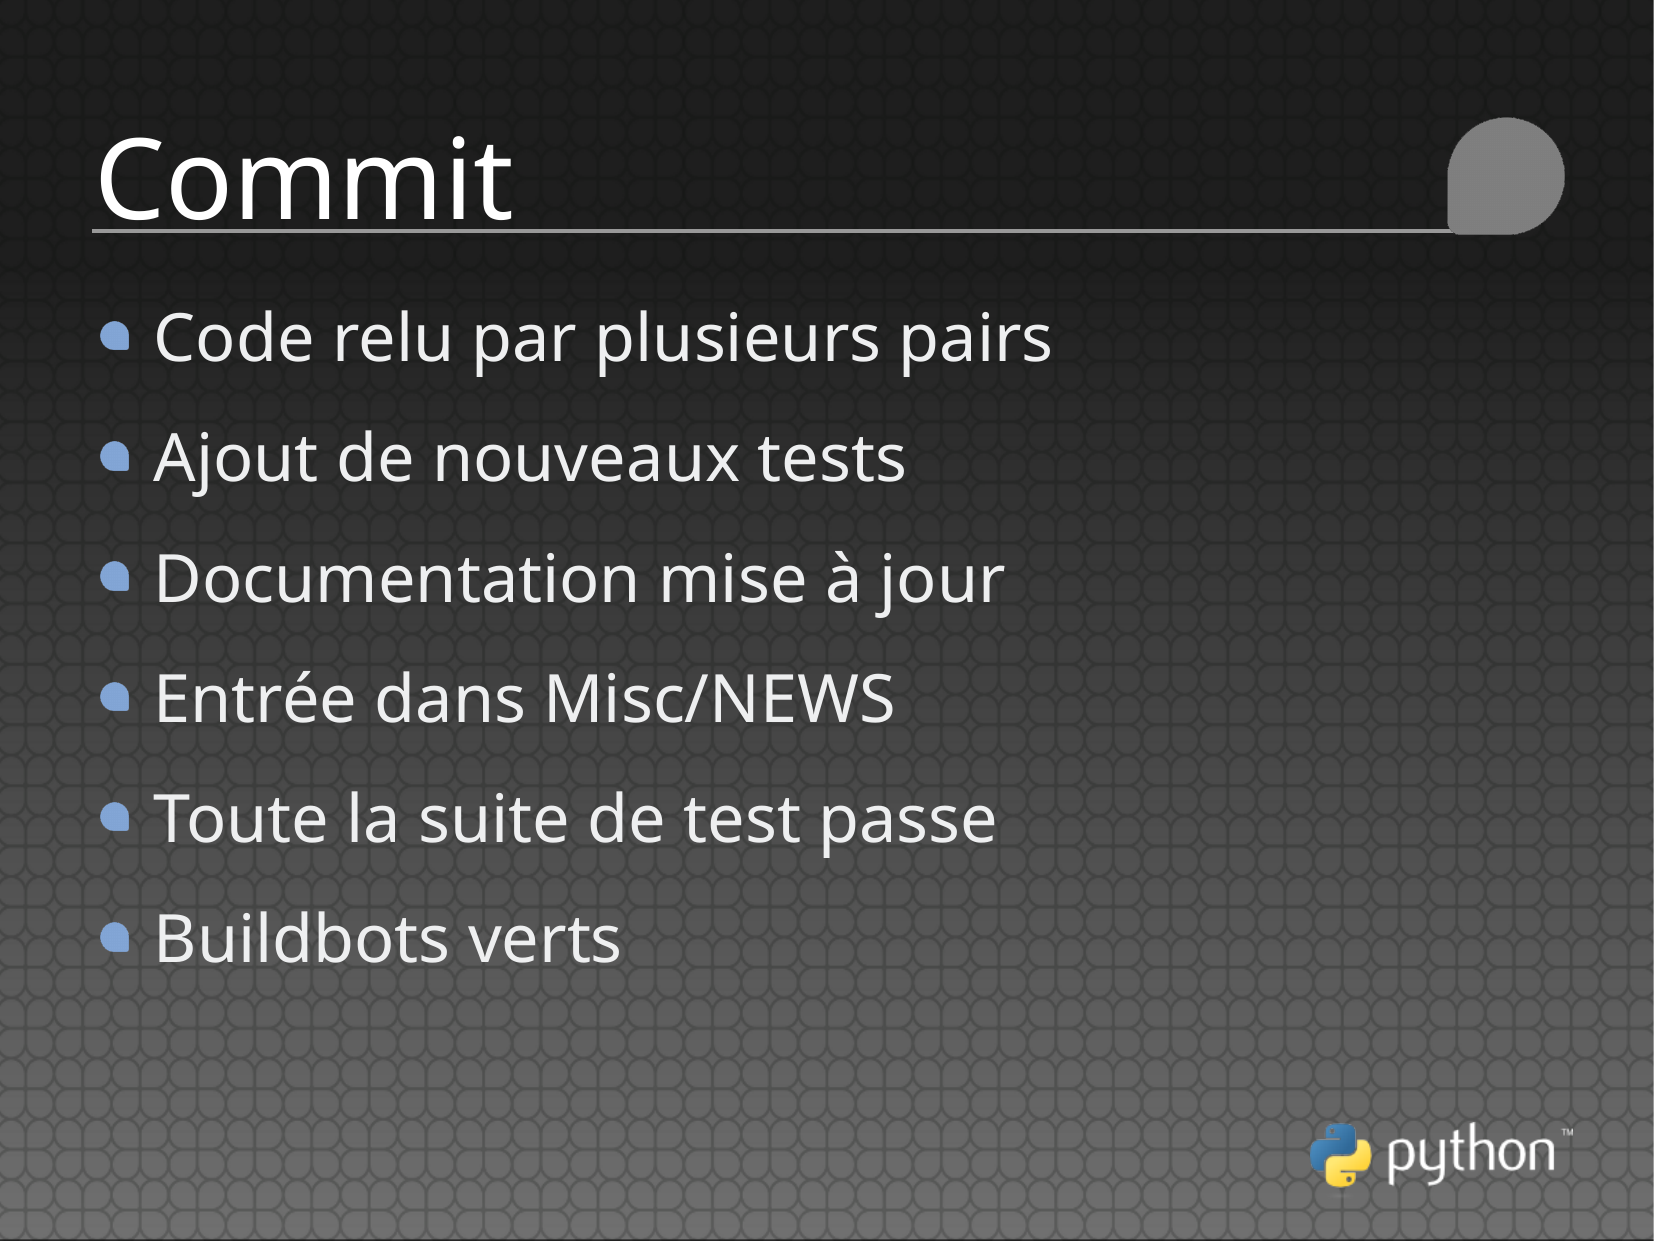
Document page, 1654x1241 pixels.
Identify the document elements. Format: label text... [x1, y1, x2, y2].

title Commit [94, 100, 1426, 251]
list Code relu par plusieurs pairs Ajout de nouveaux tests Documentation mise à jour Entrée dans Misc/NEWS Toute la suite de test passe Buildbots verts [82, 290, 1571, 1094]
picture [0, 0, 1654, 1241]
